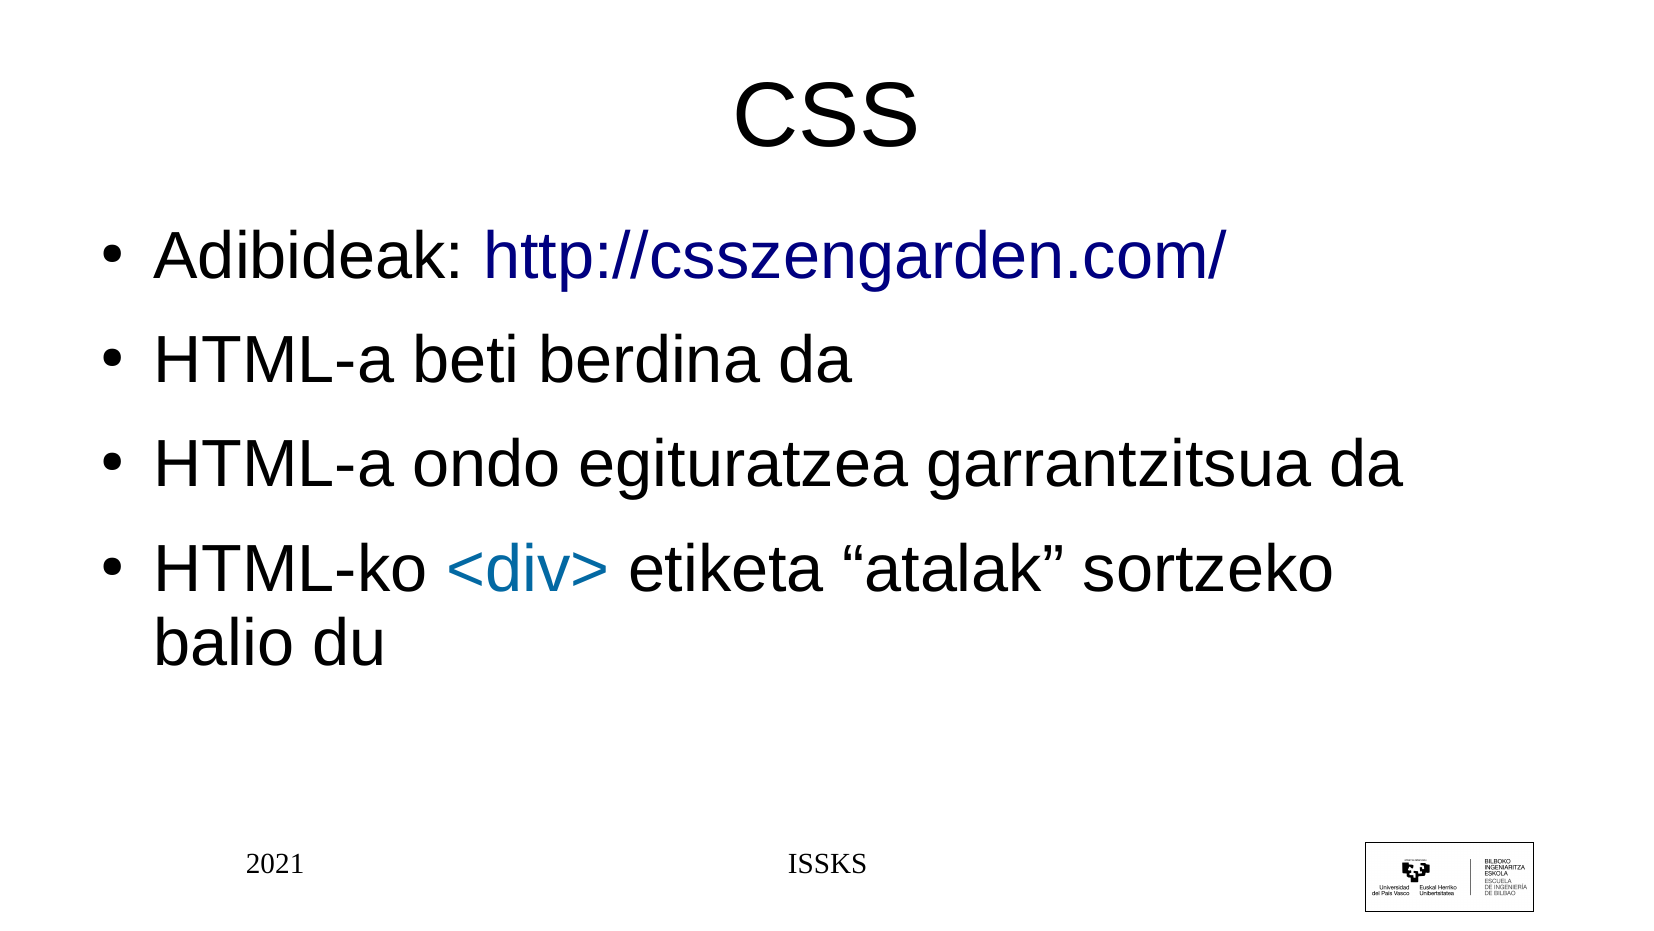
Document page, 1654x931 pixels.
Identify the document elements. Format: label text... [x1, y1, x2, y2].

list Adibideak: http://csszengarden.com/ HTML-a beti berdina da HTML-a ondo egituratzea garrantzitsua da HTML-ko <div> etiketa “atalak” sortzeko balio du [82, 217, 1456, 758]
title CSS [82, 37, 1571, 193]
picture [1366, 843, 1533, 911]
